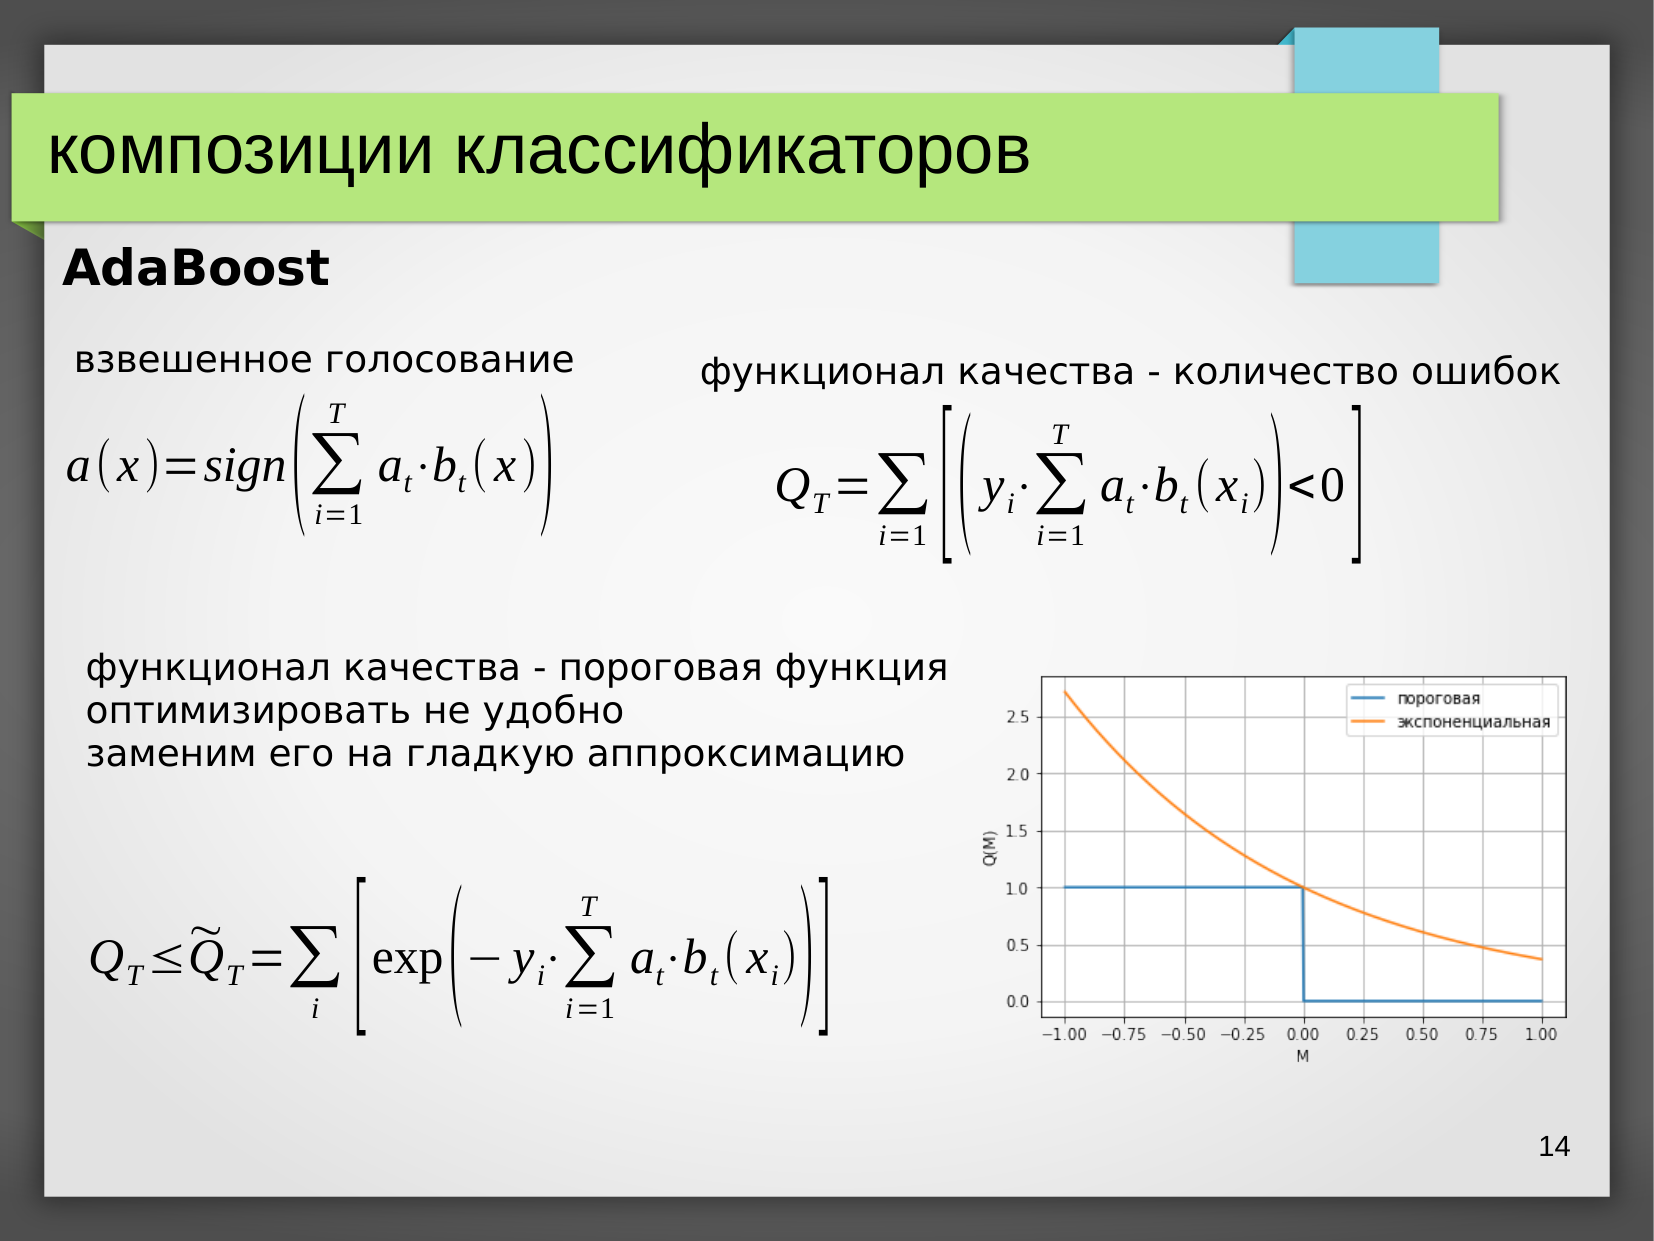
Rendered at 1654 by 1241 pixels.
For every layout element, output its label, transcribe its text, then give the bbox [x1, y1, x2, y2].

chart [768, 414, 1371, 567]
chart [82, 874, 839, 1040]
picture [0, 0, 1654, 1241]
title композиции классификаторов [47, 109, 1501, 189]
text_box взвешенное голосование [59, 330, 686, 413]
text_box функционал качества - количество ошибок [685, 342, 1583, 414]
text_box AdaBoost [47, 231, 438, 305]
chart [59, 413, 562, 539]
text_box функционал качества - пороговая функция оптимизировать не удобно заменим его на гладкую аппроксимацию [70, 637, 1004, 784]
